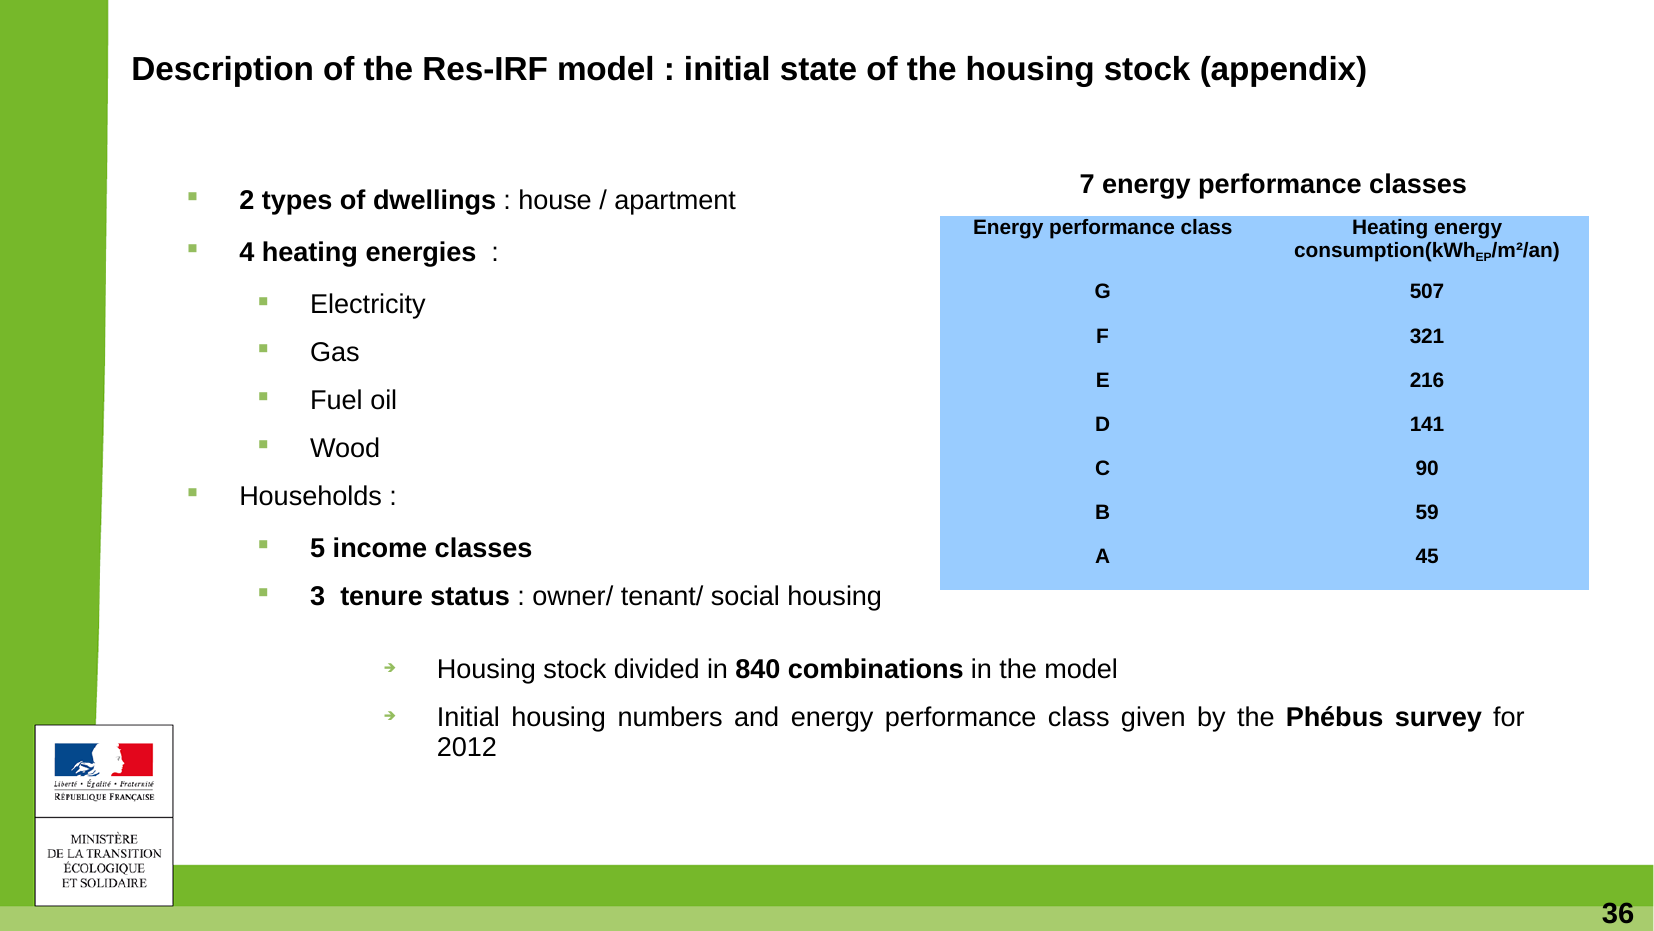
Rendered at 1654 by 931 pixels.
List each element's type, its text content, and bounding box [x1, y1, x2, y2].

picture [0, 0, 1654, 931]
title Description of the Res-IRF model : initial state of the housing stock (appendix) [131, 37, 1571, 102]
table_cell 59 [1265, 501, 1589, 545]
table_cell 90 [1265, 457, 1589, 501]
table_cell 507 [1265, 280, 1589, 324]
table_cell 216 [1265, 369, 1589, 413]
table_header Heating energy consumption(kWhEP/m²/an) [1265, 216, 1589, 280]
table_cell D [940, 413, 1265, 457]
table_cell B [940, 501, 1265, 545]
table_cell G [940, 280, 1265, 324]
text_box 7 energy performance classes [1064, 161, 1562, 208]
table_cell 45 [1265, 545, 1589, 590]
table_header Energy performance class [940, 216, 1265, 280]
list 2 types of dwellings : house / apartment 4 heating energies : Electricity Gas Fuel oil Wood Households : 5 income classes 3 tenure status : owner/ tenant/ social housing [168, 184, 914, 660]
table_cell 141 [1265, 413, 1589, 457]
table_cell F [940, 324, 1265, 369]
table_cell A [940, 545, 1265, 590]
text_box Housing stock divided in 840 combinations in the model Initial housing numbers and energy performance class given by the Phébus survey for 2012 [295, 654, 1525, 769]
table_cell C [940, 457, 1265, 501]
table_cell 321 [1265, 324, 1589, 369]
table_cell E [940, 369, 1265, 413]
